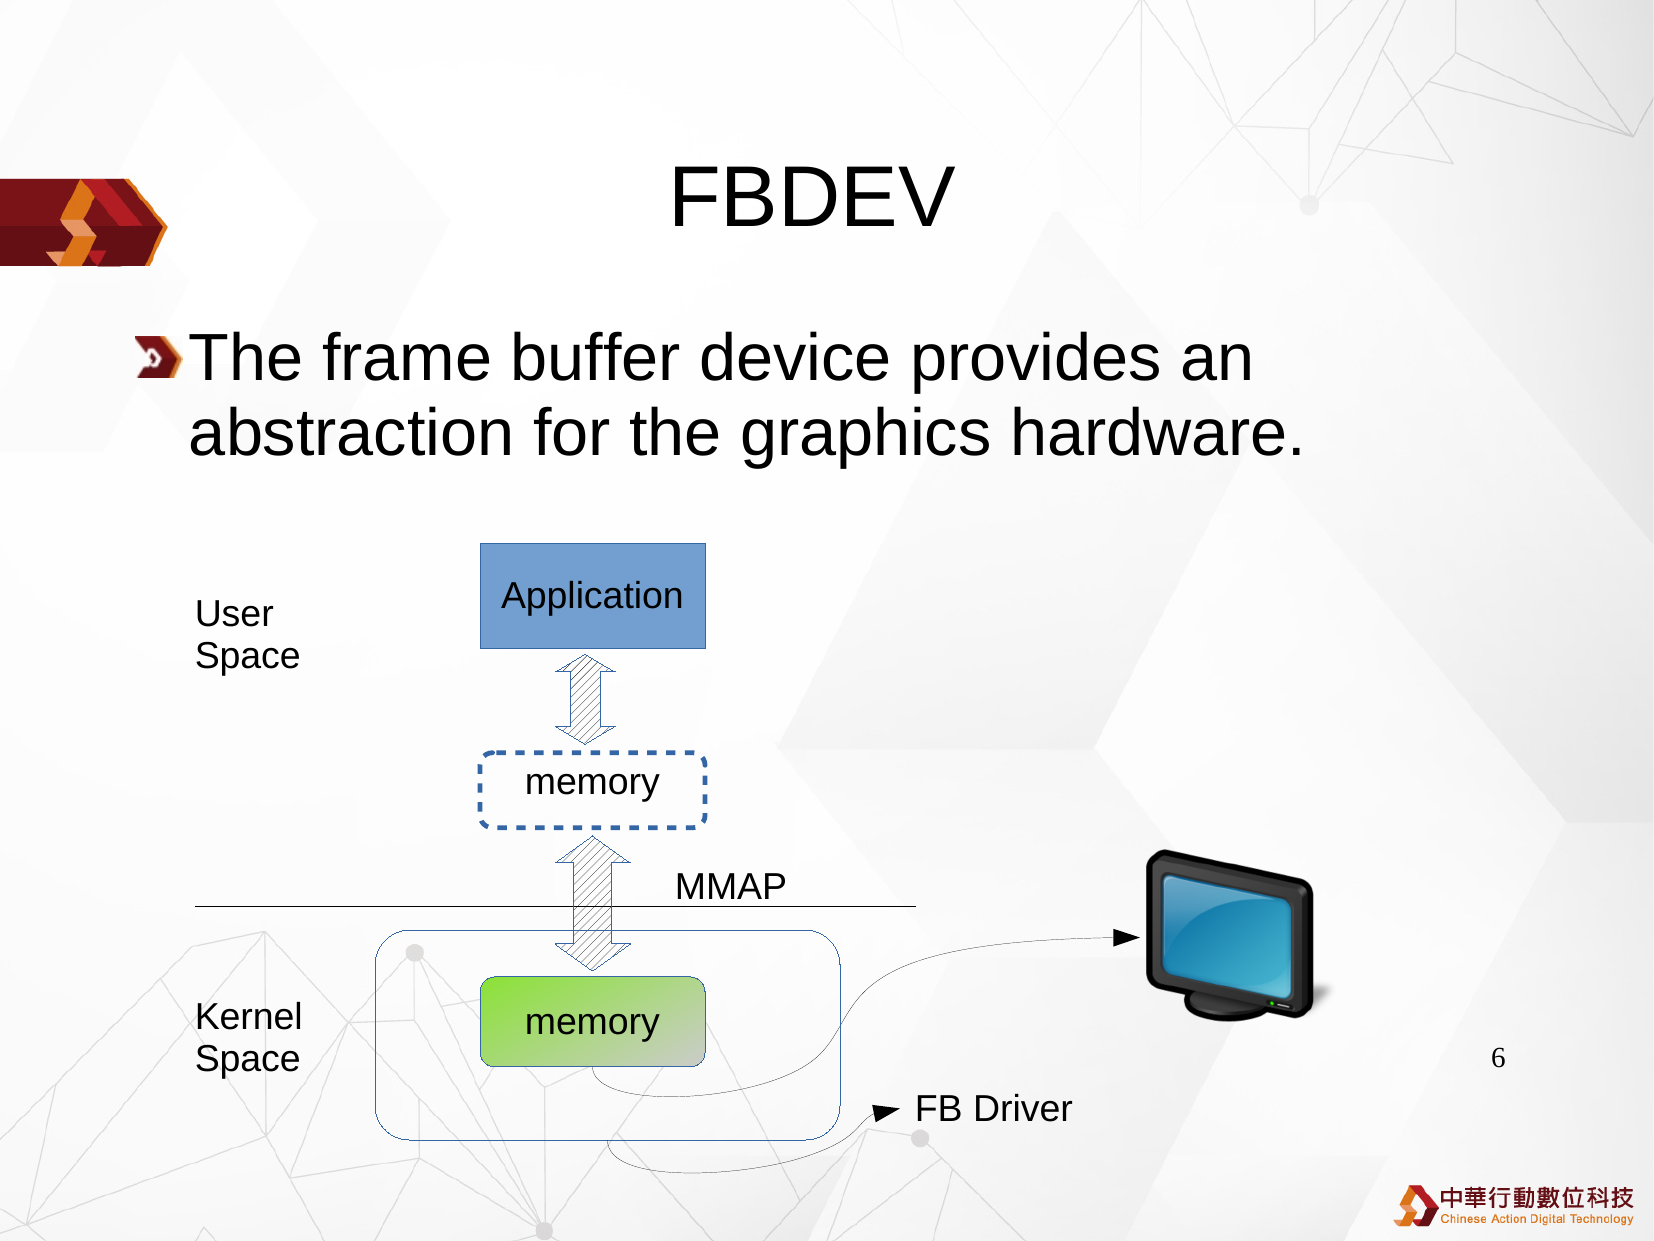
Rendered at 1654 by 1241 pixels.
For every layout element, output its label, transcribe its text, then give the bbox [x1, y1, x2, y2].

text_box Kernel Space [180, 987, 361, 1087]
text_box FB Driver [900, 1080, 1186, 1137]
text_box [555, 835, 631, 930]
picture [0, 0, 1654, 1241]
list The frame buffer device provides an abstraction for the graphics hardware. [118, 319, 1571, 1040]
text_box memory [480, 976, 706, 1067]
text_box Application [480, 543, 706, 649]
text_box memory [510, 753, 736, 811]
text_box MMAP [660, 858, 811, 916]
text_box [555, 654, 616, 745]
text_box User Space [180, 585, 361, 684]
text_box [555, 931, 631, 971]
title FBDEV [118, 112, 1506, 281]
